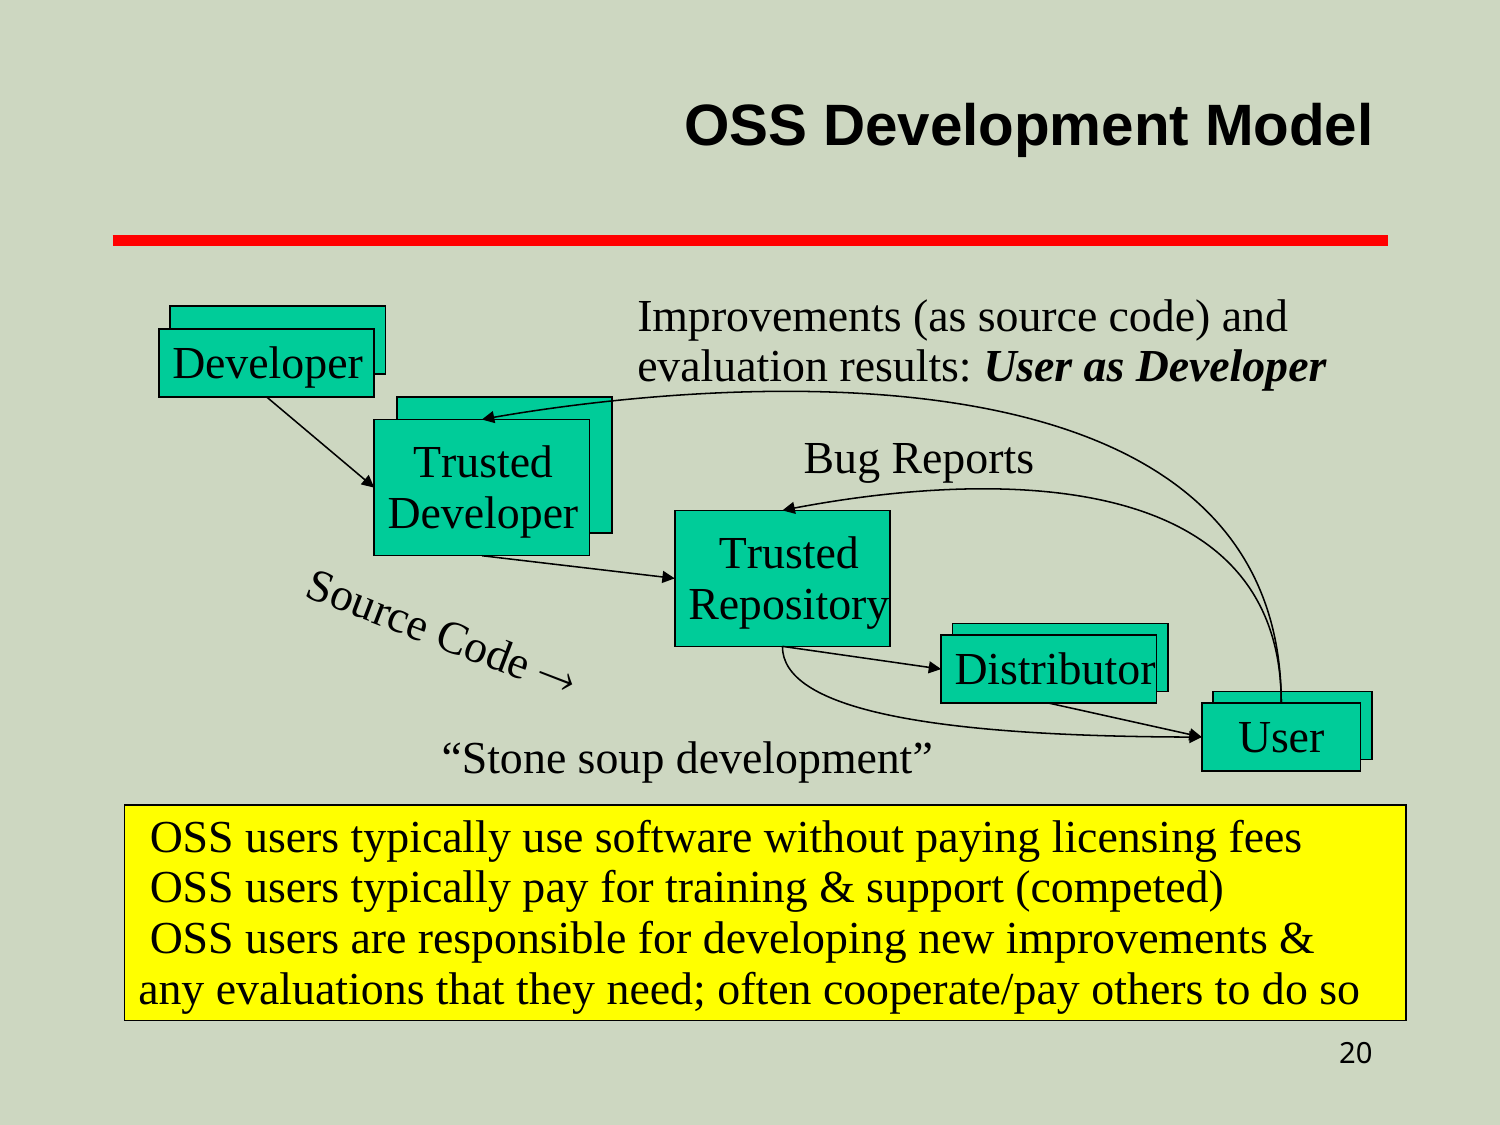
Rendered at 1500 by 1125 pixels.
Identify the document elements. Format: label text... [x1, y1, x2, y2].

text_box Trusted Developer [374, 419, 590, 556]
text_box Improvements (as source code) and evaluation results: User as Developer [623, 283, 1361, 399]
text_box [396, 396, 613, 419]
text_box OSS users typically use software without paying licensing fees OSS users typically pay for training & support (competed) OSS users are responsible for developing new improvements & any evaluations that they need; often cooperate/pay others to do so [124, 805, 1406, 1021]
title OSS Development Model [337, 85, 1388, 224]
text_box Source Code  [285, 547, 600, 720]
text_box User [1201, 703, 1361, 772]
text_box Distributor [941, 635, 1157, 704]
text_box Developer [158, 328, 375, 397]
text_box Trusted Repository [674, 510, 891, 647]
text_box “Stone soup development” [428, 725, 947, 791]
text_box [590, 403, 613, 534]
text_box Bug Reports [790, 425, 1048, 491]
